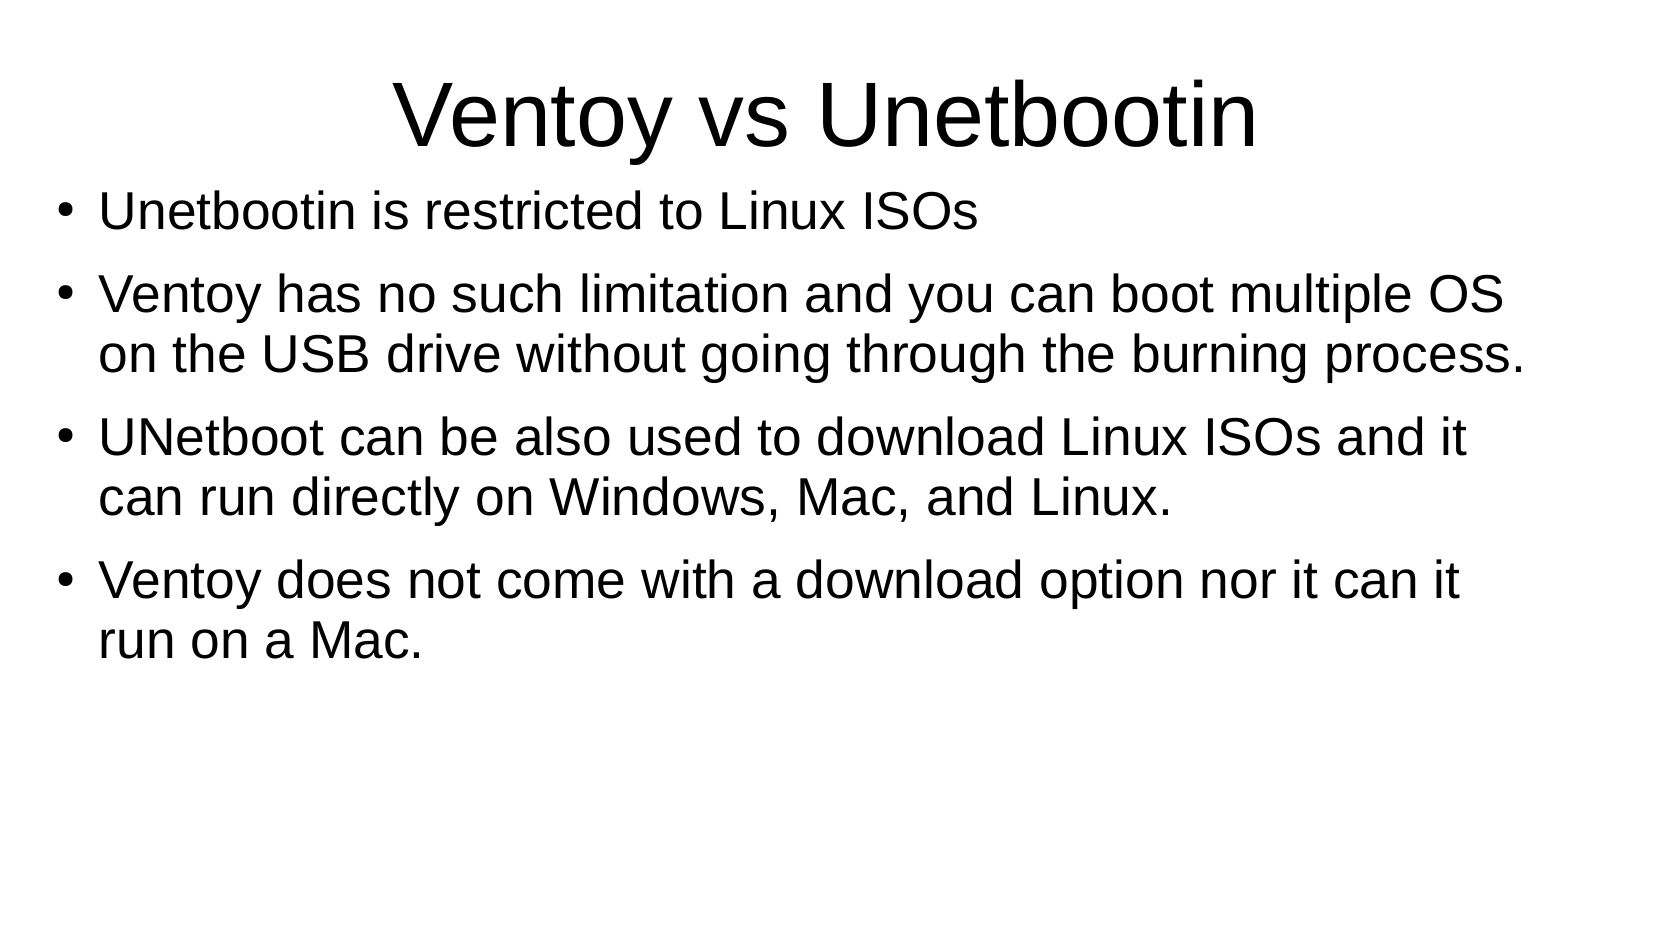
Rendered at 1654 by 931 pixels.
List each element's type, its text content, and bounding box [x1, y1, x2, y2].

title Ventoy vs Unetbootin [82, 37, 1571, 193]
list Unetbootin is restricted to Linux ISOs Ventoy has no such limitation and you can boot multiple OS on the USB drive without going through the burning process. UNetboot can be also used to download Linux ISOs and it can run directly on Windows, Mac, and Linux. Ventoy does not come with a download option nor it can it run on a Mac. [41, 180, 1531, 721]
